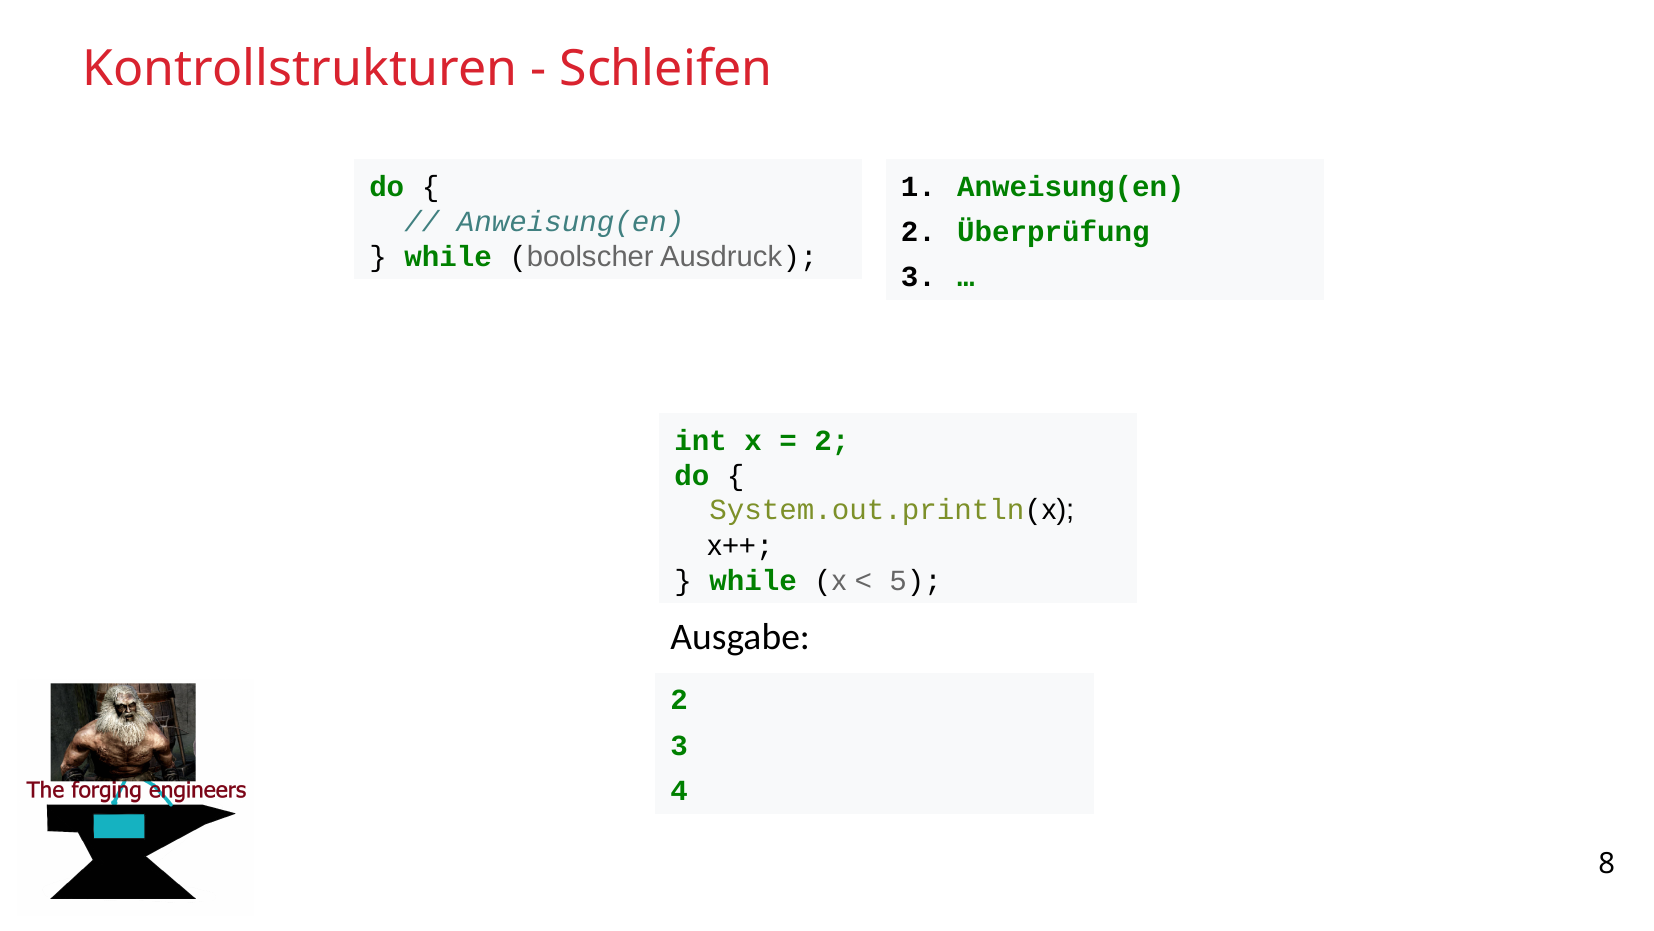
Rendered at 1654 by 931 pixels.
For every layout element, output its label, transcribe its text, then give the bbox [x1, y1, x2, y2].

picture [17, 679, 254, 916]
text_box Ausgabe: [655, 604, 827, 665]
text_box Anweisung(en) Überprüfung … [886, 159, 1324, 300]
text_box int x = 2; do { System.out.println(x); x++; } while (x < 5); [659, 413, 1137, 603]
text_box 2 3 4 [655, 673, 1094, 814]
text_box do { // Anweisung(en) } while (boolscher Ausdruck); [354, 159, 862, 279]
title Kontrollstrukturen - Schleifen [82, 37, 1571, 95]
